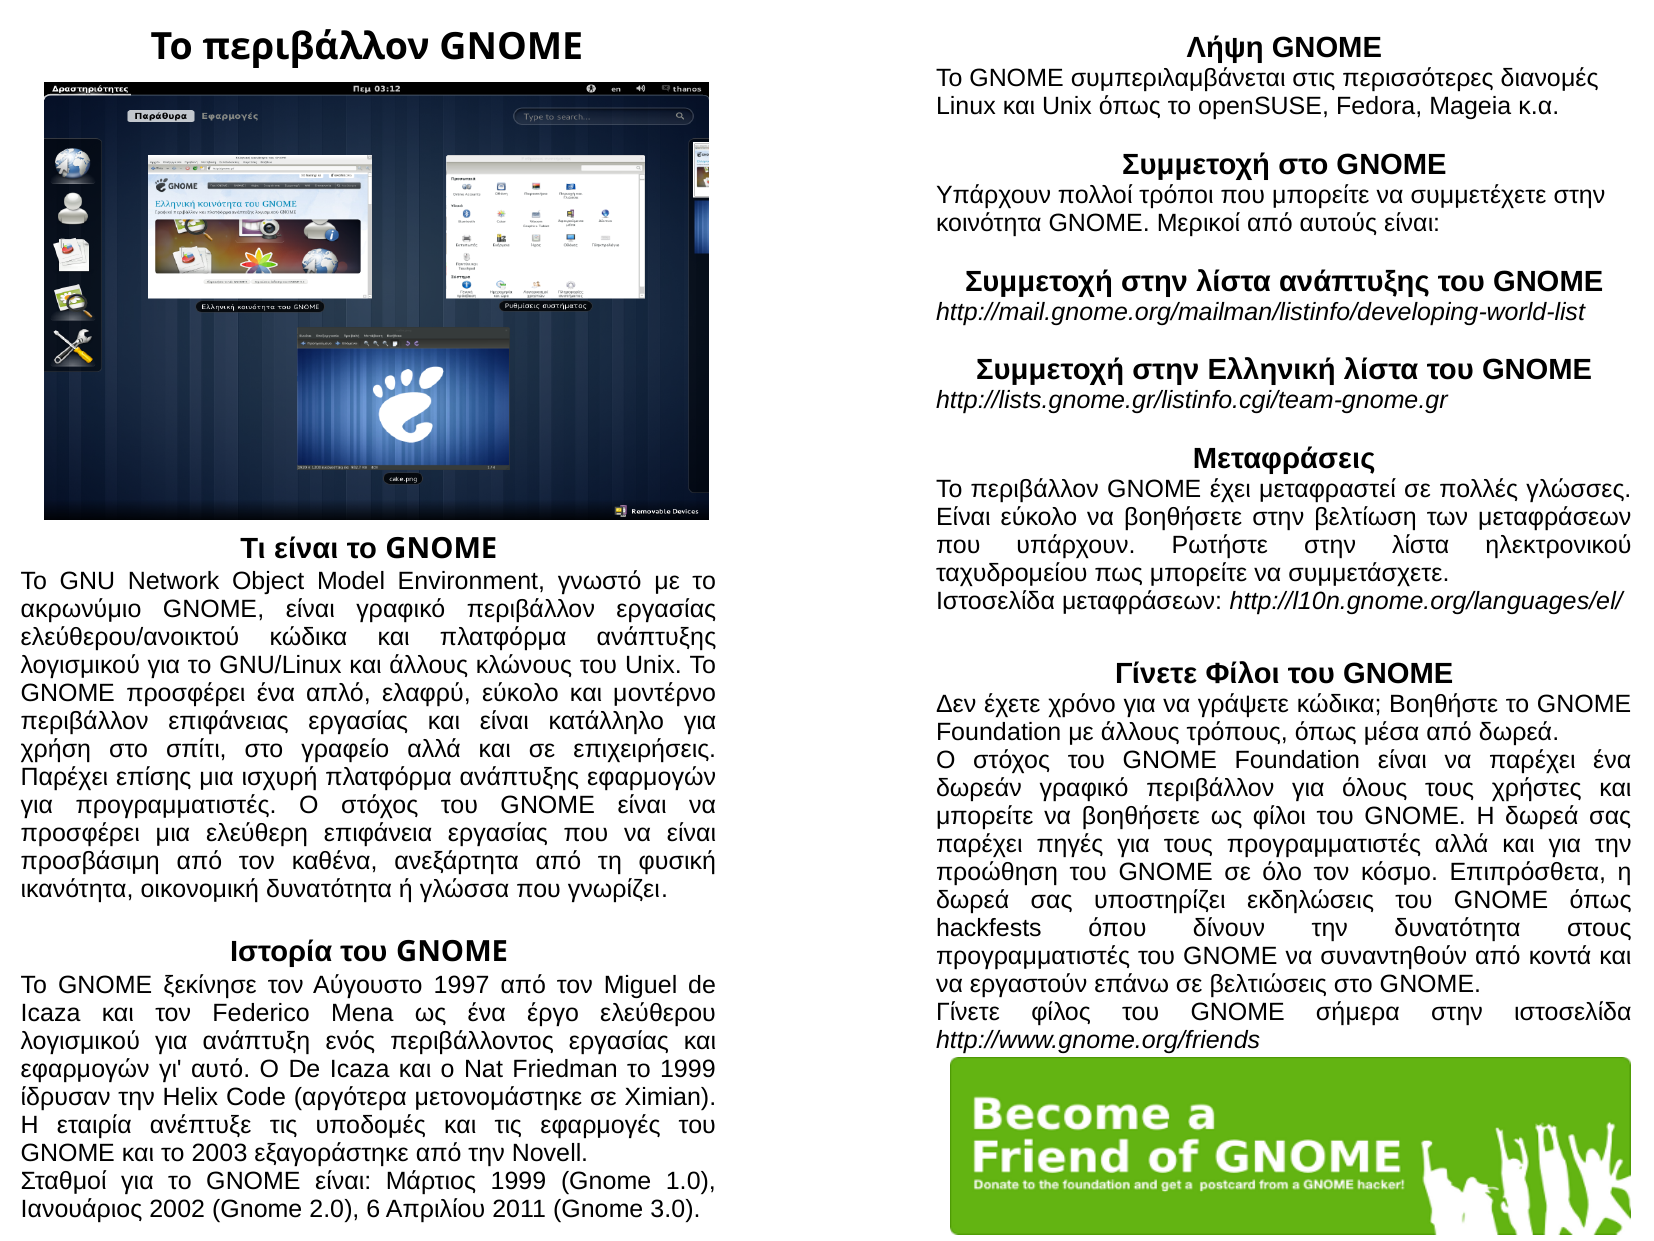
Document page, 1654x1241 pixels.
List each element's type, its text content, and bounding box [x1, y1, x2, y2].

text_box Τι είναι το GNOME Το GNU Network Object Model Environment, γνωστό με το ακρωνύμιο GNOME, είναι γραφικό περιβάλλον εργασίας ελεύθερου/ανοικτού κώδικα και πλατφόρμα ανάπτυξης λογισμικού για το GNU/Linux και άλλους κλώνους του Unix. Το GNOME προσφέρει ένα απλό, ελαφρύ, εύκολο και μοντέρνο περιβάλλον επιφάνειας εργασίας και είναι κατάλληλο για χρήση στο σπίτι, στο γραφείο αλλά και σε επιχειρήσεις. Παρέχει επίσης μια ισχυρή πλατφόρμα ανάπτυξης εφαρμογών για προγραμματιστές. Ο στόχος του GNOME είναι να προσφέρει μια ελεύθερη επιφάνεια εργασίας που να είναι προσβάσιμη από τον καθένα, ανεξάρτητα από τη φυσική ικανότητα, οικονομική δυνατότητα ή γλώσσα που γνωρίζει. Ιστορία του GNOME Το GNOME ξεκίνησε τον Αύγουστο 1997 από τον Miguel de Icaza και τον Federico Mena ως ένα έργο ελεύθερου λογισμικού για ανάπτυξη ενός περιβάλλοντος εργασίας και εφαρμογών γι' αυτό. Ο De Icaza και ο Nat Friedman το 1999 ίδρυσαν την Helix Code (αργότερα μετονομάστηκε σε Ximian). Η εταιρία ανέπτυξε τις υποδομές και τις εφαρμογές του GNOME και το 2003 εξαγοράστηκε από την Novell. Σταθμοί για το GNOME είναι: Μάρτιος 1999 (Gnome 1.0), Ιανουάριος 2002 (Gnome 2.0), 6 Απριλίου 2011 (Gnome 3.0). [5, 519, 733, 1241]
text_box Λήψη GNOME Το GNOME συμπεριλαμβάνεται στις περισσότερες διανομές Linux και Unix όπως το openSUSE, Fedora, Mageia κ.α. Συμμετοχή στο GNOME Υπάρχουν πολλοί τρόποι που μπορείτε να συμμετέχετε στην κοινότητα GNOME. Μερικοί από αυτούς είναι: Συμμετοχή στην λίστα ανάπτυξης του GNOME http://mail.gnome.org/mailman/listinfo/developing-world-list Συμμετοχή στην Ελληνική λίστα του GNOME http://lists.gnome.gr/listinfo.cgi/team-gnome.gr Μεταφράσεις Το περιβάλλον GNOME έχει μεταφραστεί σε πολλές γλώσσες. Είναι εύκολο να βοηθήσετε στην βελτίωση των μεταφράσεων που υπάρχουν. Ρωτήστε στην λίστα ηλεκτρονικού ταχυδρομείου πως μπορείτε να συμμετάσχετε. Ιστοσελίδα μεταφράσεων: http://l10n.gnome.org/languages/el/ Γίνετε Φίλοι του GNOME Δεν έχετε χρόνο για να γράψετε κώδικα; Βοηθήστε το GNOME Foundation με άλλους τρόπους, όπως μέσα από δωρεά. Ο στόχος του GNOME Foundation είναι να παρέχει ένα δωρεάν γραφικό περιβάλλον για όλους τους χρήστες και μπορείτε να βοηθήσετε ως φίλοι του GNOME. Η δωρεά σας παρέχει πηγές για τους προγραμματιστές αλλά και για την προώθηση του GNOME σε όλο τον κόσμο. Επιπρόσθετα, η δωρεά σας υποστηρίζει εκδηλώσεις του GNOME όπως hackfests όπου δίνουν την δυνατότητα στους προγραμματιστές του GNOME να συναντηθούν από κοντά και να εργαστούν επάνω σε βελτιώσεις στο GNOME. Γίνετε φίλος του GNOME σήμερα στην ιστοσελίδα http://www.gnome.org/friends [921, 23, 1648, 1103]
text_box Το περιβάλλον GNOME [135, 11, 621, 89]
picture [44, 82, 709, 519]
picture [950, 1103, 1631, 1235]
